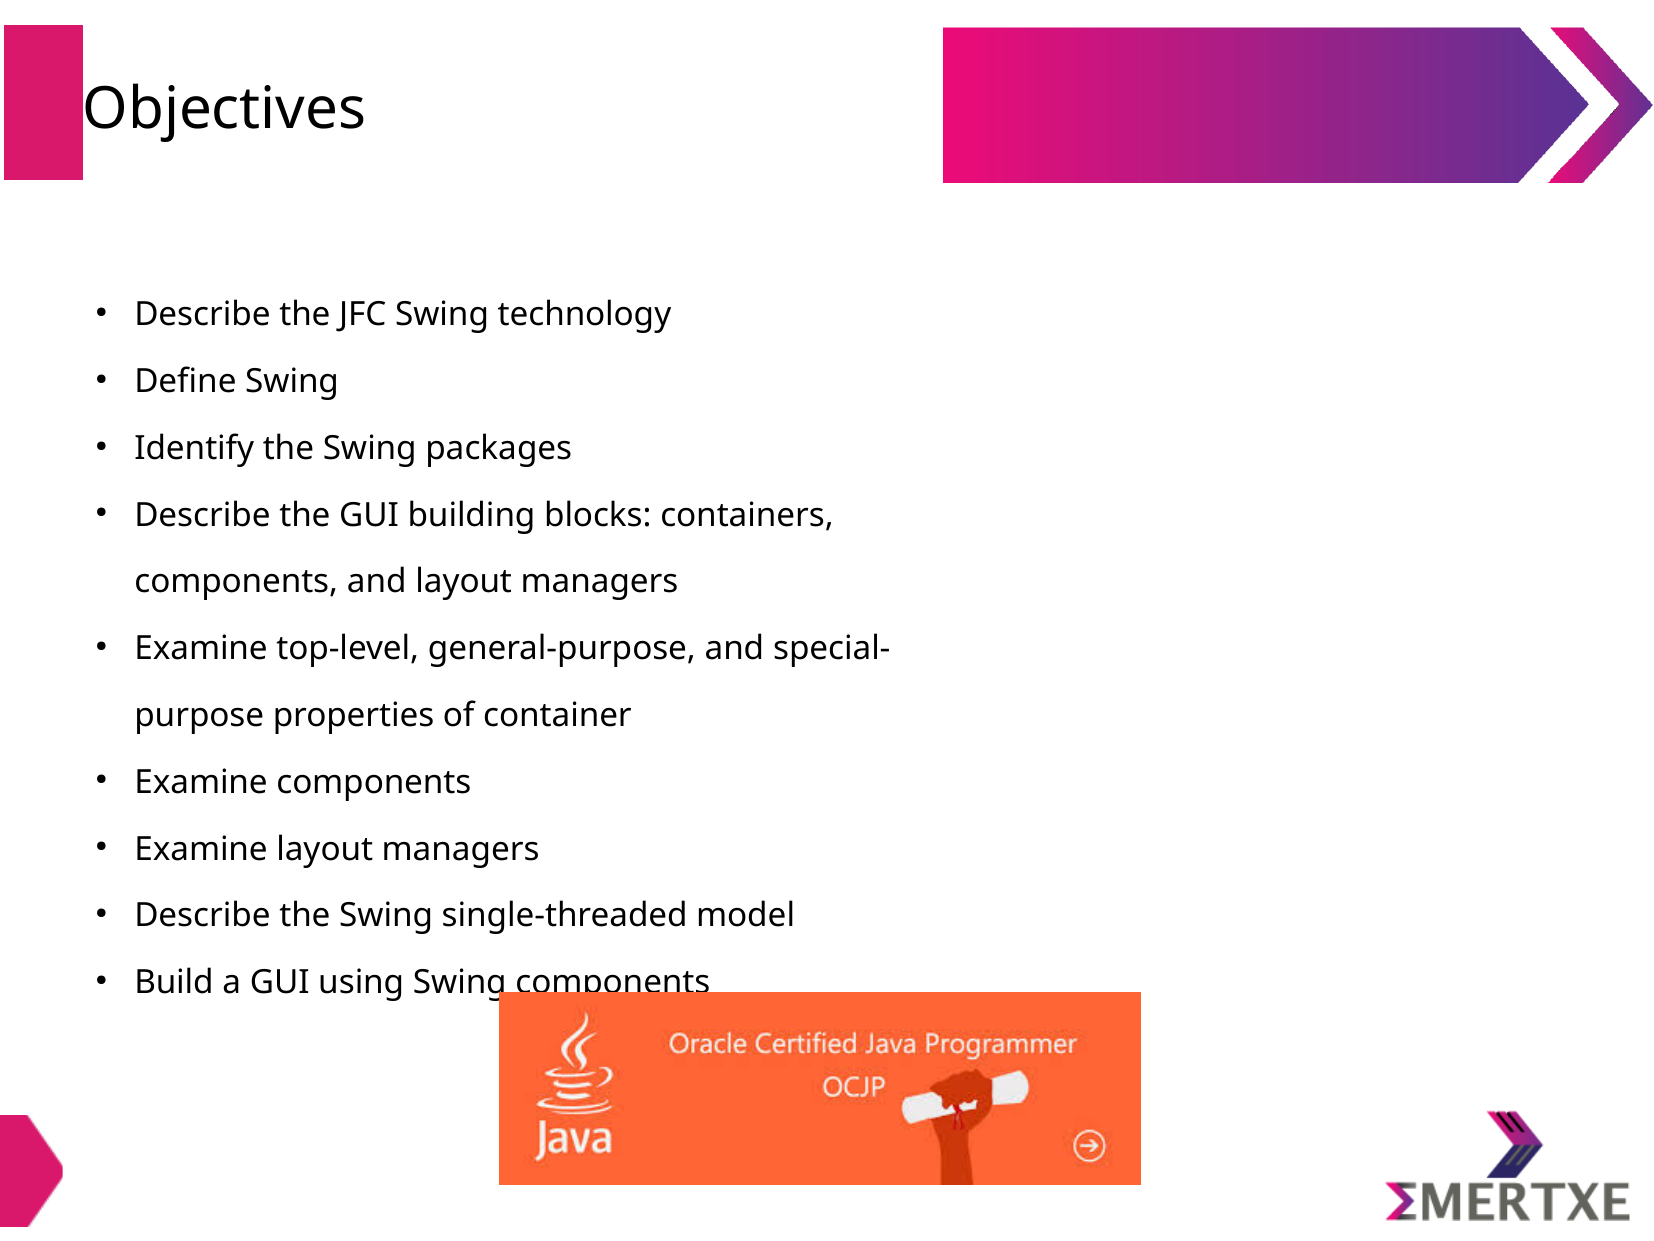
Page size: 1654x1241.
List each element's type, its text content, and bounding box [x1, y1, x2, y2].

picture [499, 992, 1141, 1186]
picture [1385, 1107, 1631, 1221]
picture [1571, 27, 1653, 183]
list Describe the JFC Swing technology Define Swing Identify the Swing packages Describe the GUI building blocks: containers, components, and layout managers Examine top-level, general-purpose, and special- purpose properties of container Examine components Examine layout managers Describe the Swing single-threaded model Build a GUI using Swing components [82, 290, 1571, 1010]
title Objectives [82, 2, 1571, 210]
